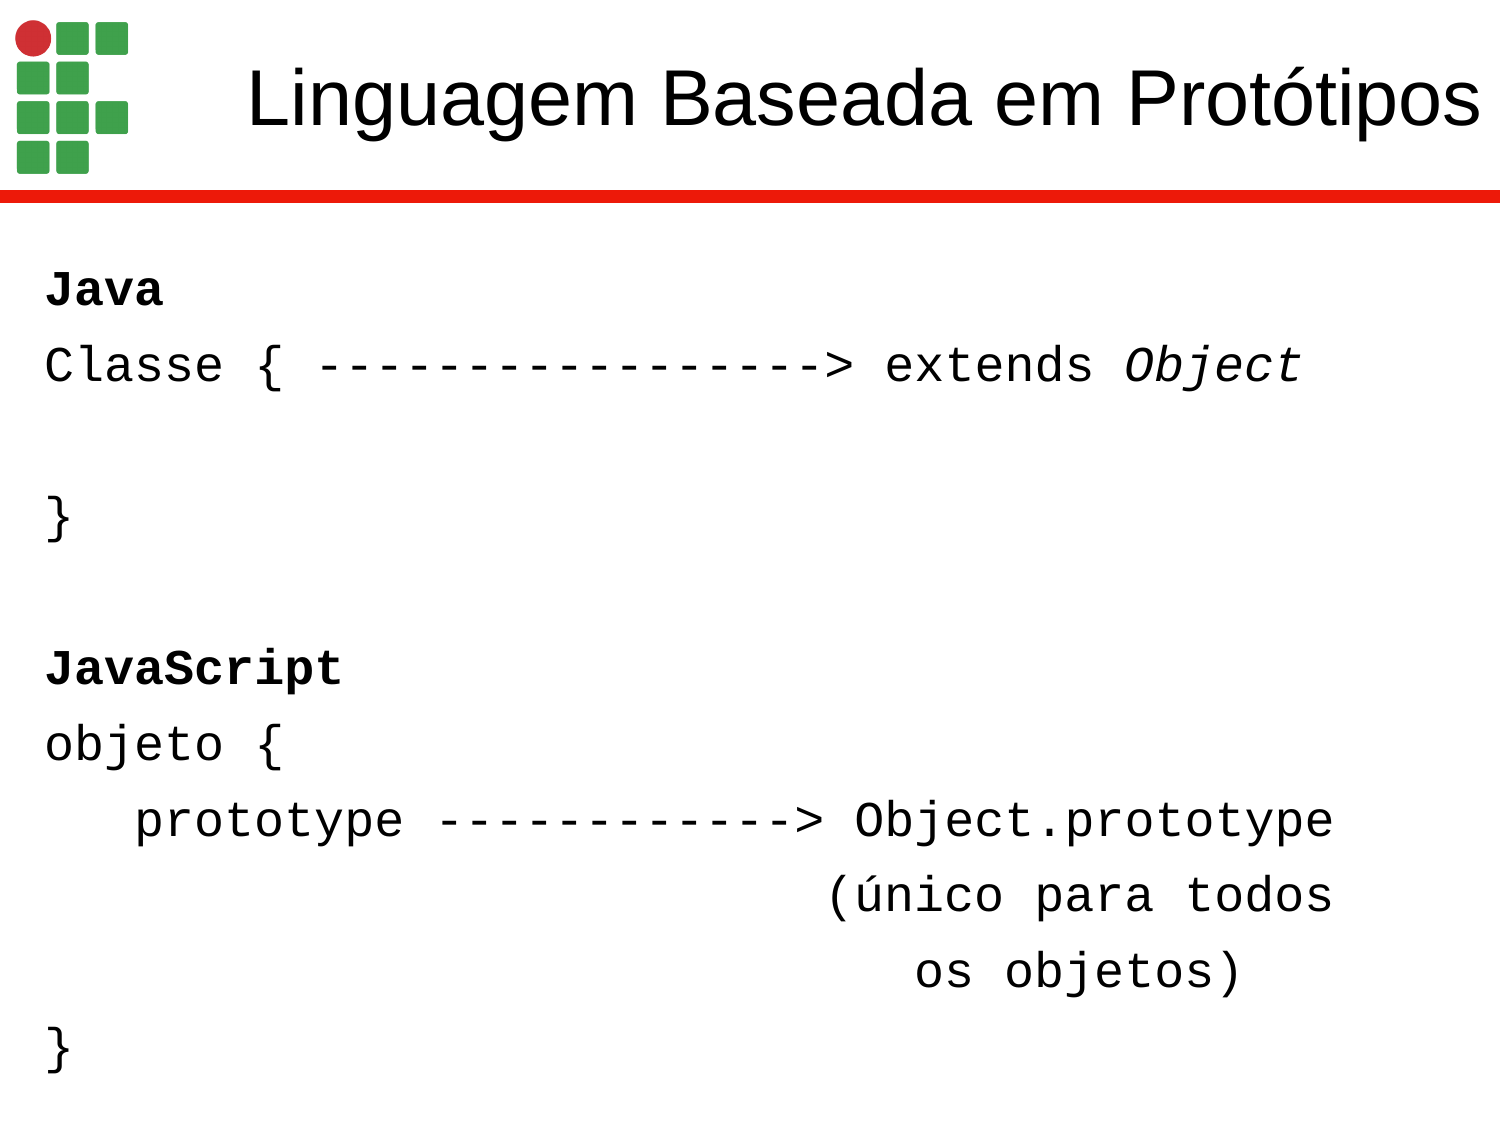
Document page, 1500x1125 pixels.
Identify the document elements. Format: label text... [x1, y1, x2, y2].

list Java Classe { -----------------> extends Object } JavaScript objeto { prototype ------------> Object.prototype (único para todos os objetos) } [29, 207, 1471, 1087]
picture [14, 16, 130, 178]
title Linguagem Baseada em Protótipos [230, 0, 1500, 202]
